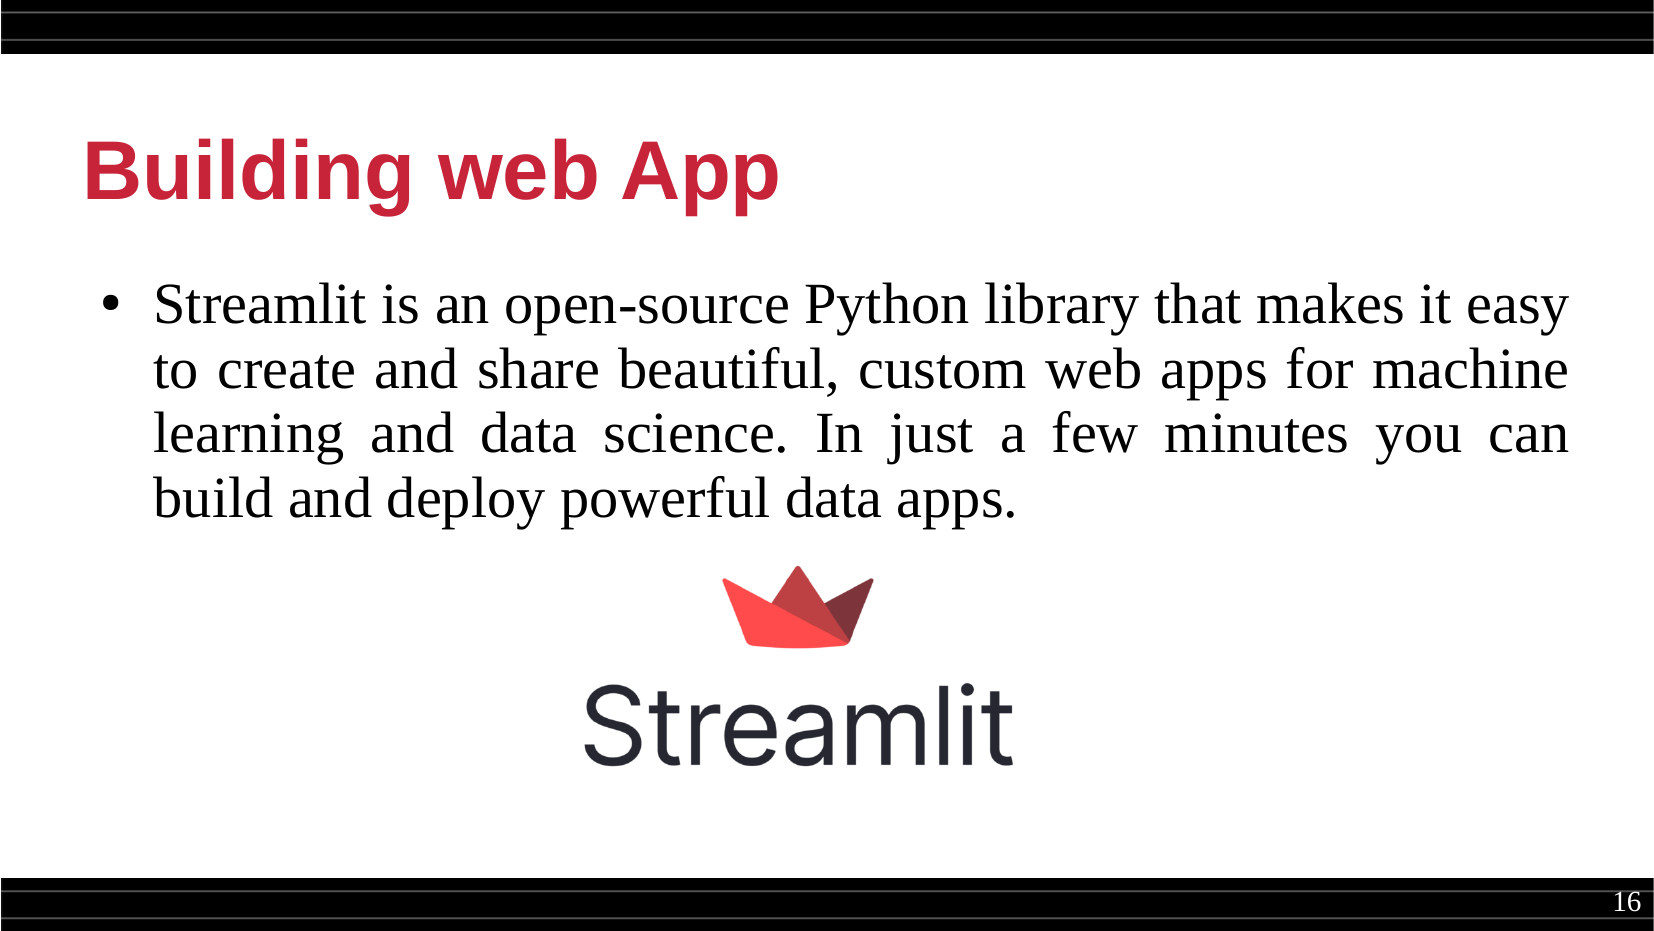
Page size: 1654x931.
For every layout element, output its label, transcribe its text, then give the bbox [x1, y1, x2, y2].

list Streamlit is an open-source Python library that makes it easy to create and share beautiful, custom web apps for machine learning and data science. In just a few minutes you can build and deploy powerful data apps. [82, 271, 1571, 758]
picture [1, 0, 1654, 54]
picture [295, 531, 1300, 794]
picture [1, 878, 1654, 931]
title Building web App [82, 92, 1571, 249]
